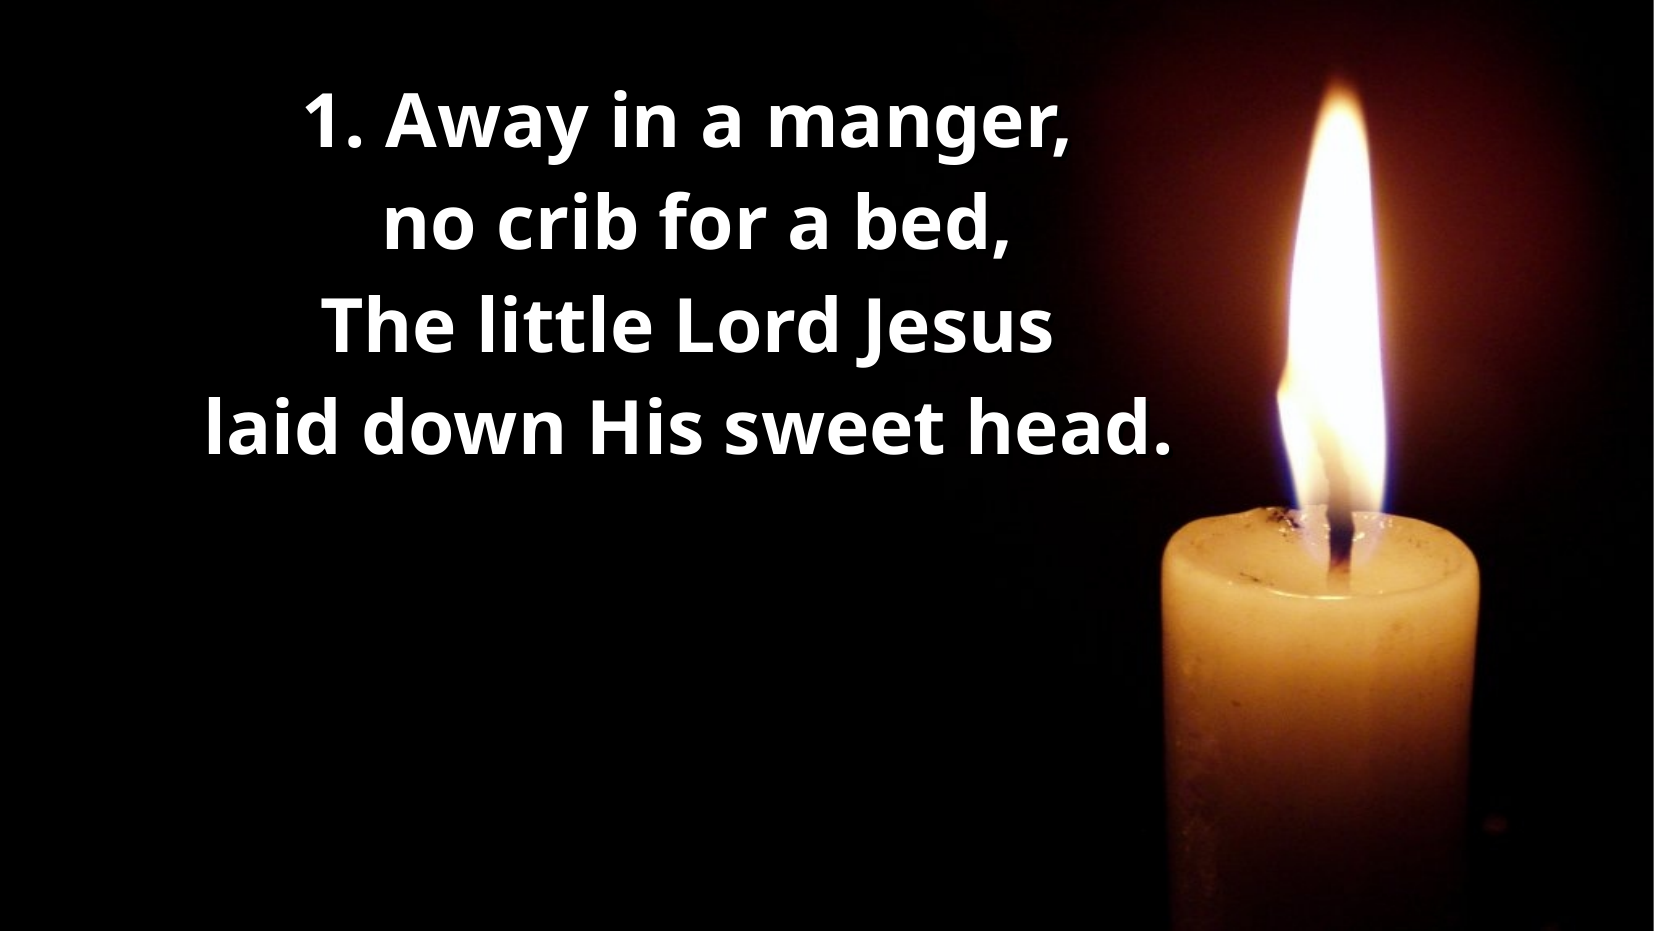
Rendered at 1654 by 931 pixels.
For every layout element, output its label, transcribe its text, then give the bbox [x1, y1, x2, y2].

picture [0, 0, 1654, 931]
text_box 1. Away in a manger, no crib for a bed, The little Lord Jesus laid down His sweet head. [60, 60, 1336, 511]
